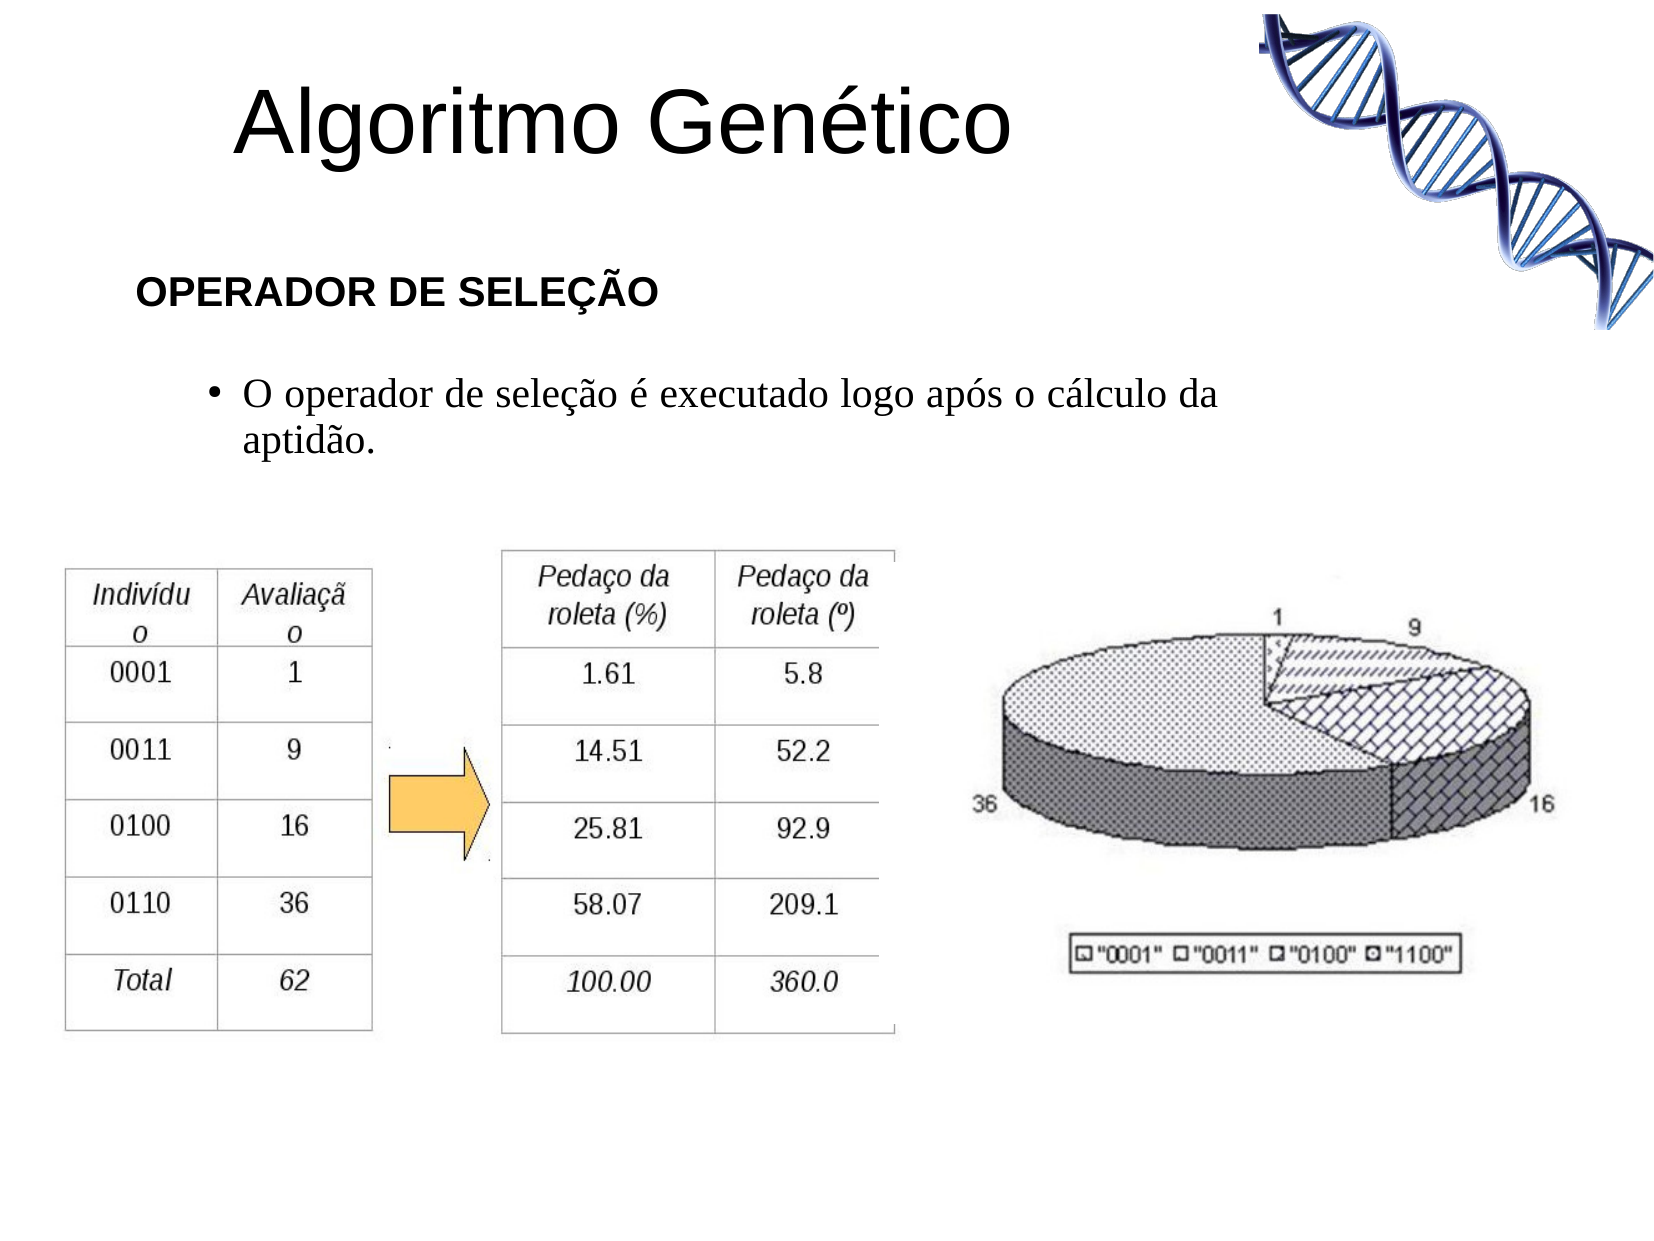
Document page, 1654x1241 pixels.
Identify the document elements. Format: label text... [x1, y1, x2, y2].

picture [1259, 14, 1654, 330]
text_box O operador de seleção é executado logo após o cálculo da aptidão. [192, 363, 1235, 515]
text_box OPERADOR DE SELEÇÃO [120, 261, 717, 323]
title Algoritmo Genético [0, 17, 1369, 226]
picture [45, 536, 1638, 1075]
